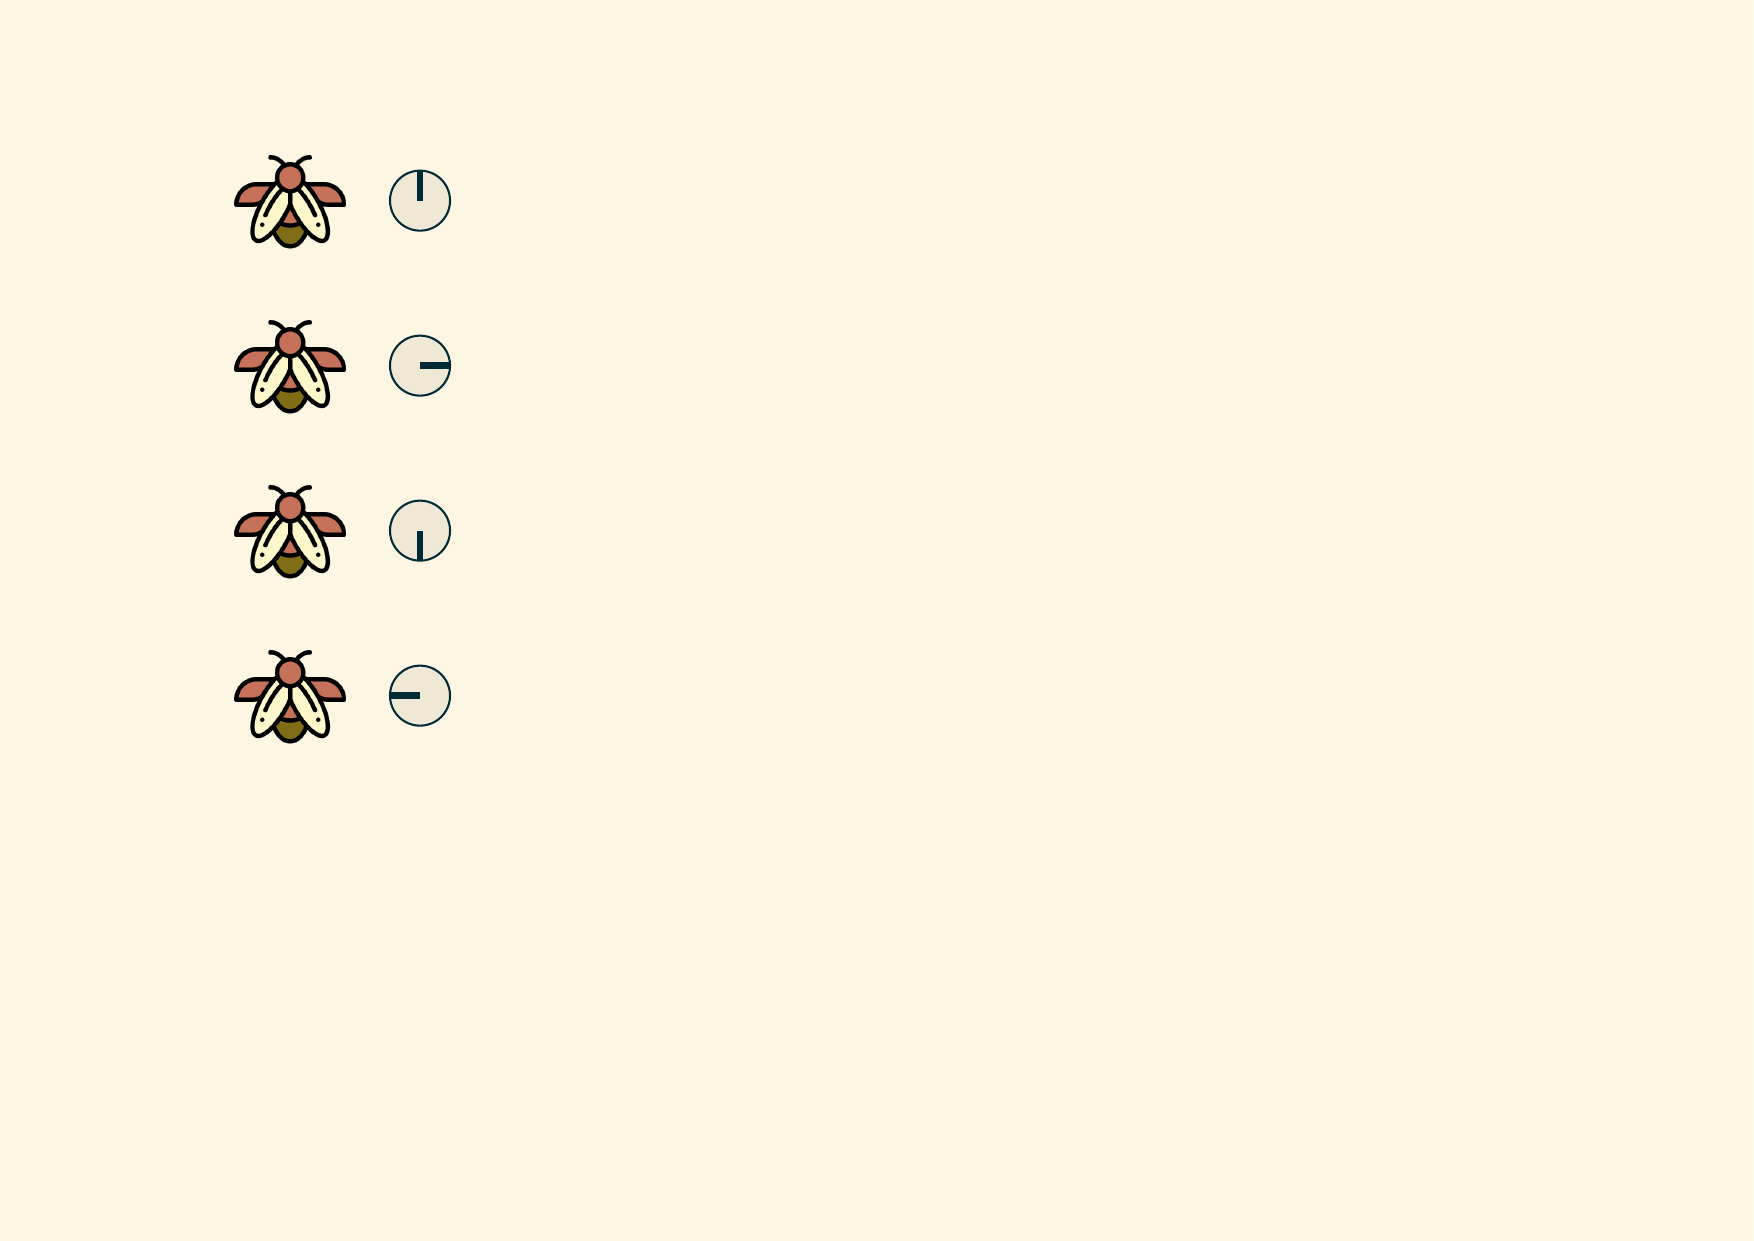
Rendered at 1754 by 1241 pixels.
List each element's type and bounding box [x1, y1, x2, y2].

text_box [390, 500, 451, 561]
text_box [390, 665, 451, 726]
picture [234, 650, 346, 766]
text_box [390, 335, 450, 396]
picture [234, 155, 346, 271]
picture [234, 320, 346, 436]
picture [234, 485, 346, 601]
text_box [390, 170, 451, 231]
